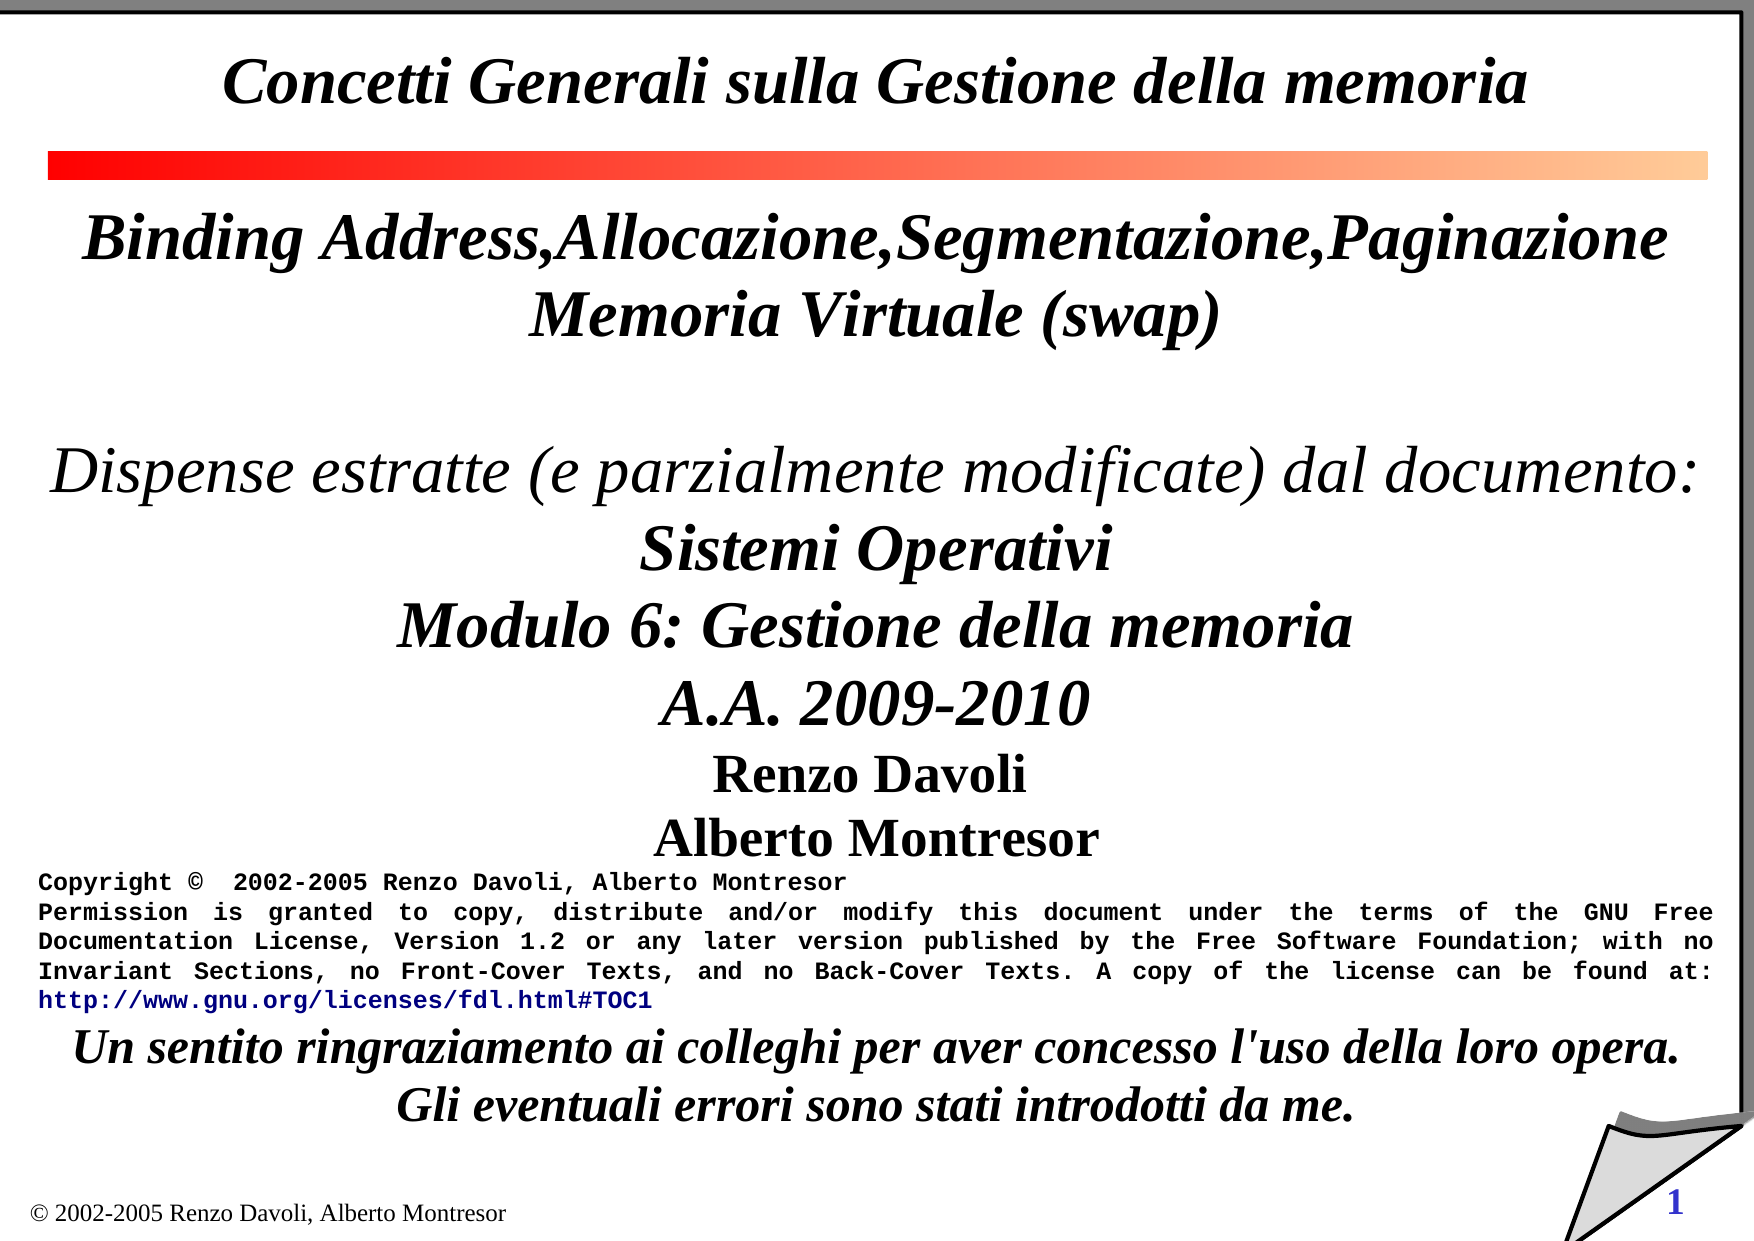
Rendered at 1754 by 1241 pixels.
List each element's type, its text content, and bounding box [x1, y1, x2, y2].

text_box Concetti Generali sulla Gestione della memoria Binding Address,Allocazione,Segmentazione,Paginazione Memoria Virtuale (swap) Dispense estratte (e parzialmente modificate) dal documento: Sistemi Operativi Modulo 6: Gestione della memoria A.A. 2009-2010 Renzo Davoli Alberto Montresor Copyright © 2002-2005 Renzo Davoli, Alberto Montresor Permission is granted to copy, distribute and/or modify this document under the terms of the GNU Free Documentation License, Version 1.2 or any later version published by the Free Software Foundation; with no Invariant Sections, no Front-Cover Texts, and no Back-Cover Texts. A copy of the license can be found at: http://www.gnu.org/licenses/fdl.html#TOC1 Un sentito ringraziamento ai colleghi per aver concesso l'uso della loro opera. Gli eventuali errori sono stati introdotti da me. [38, 40, 1716, 1241]
